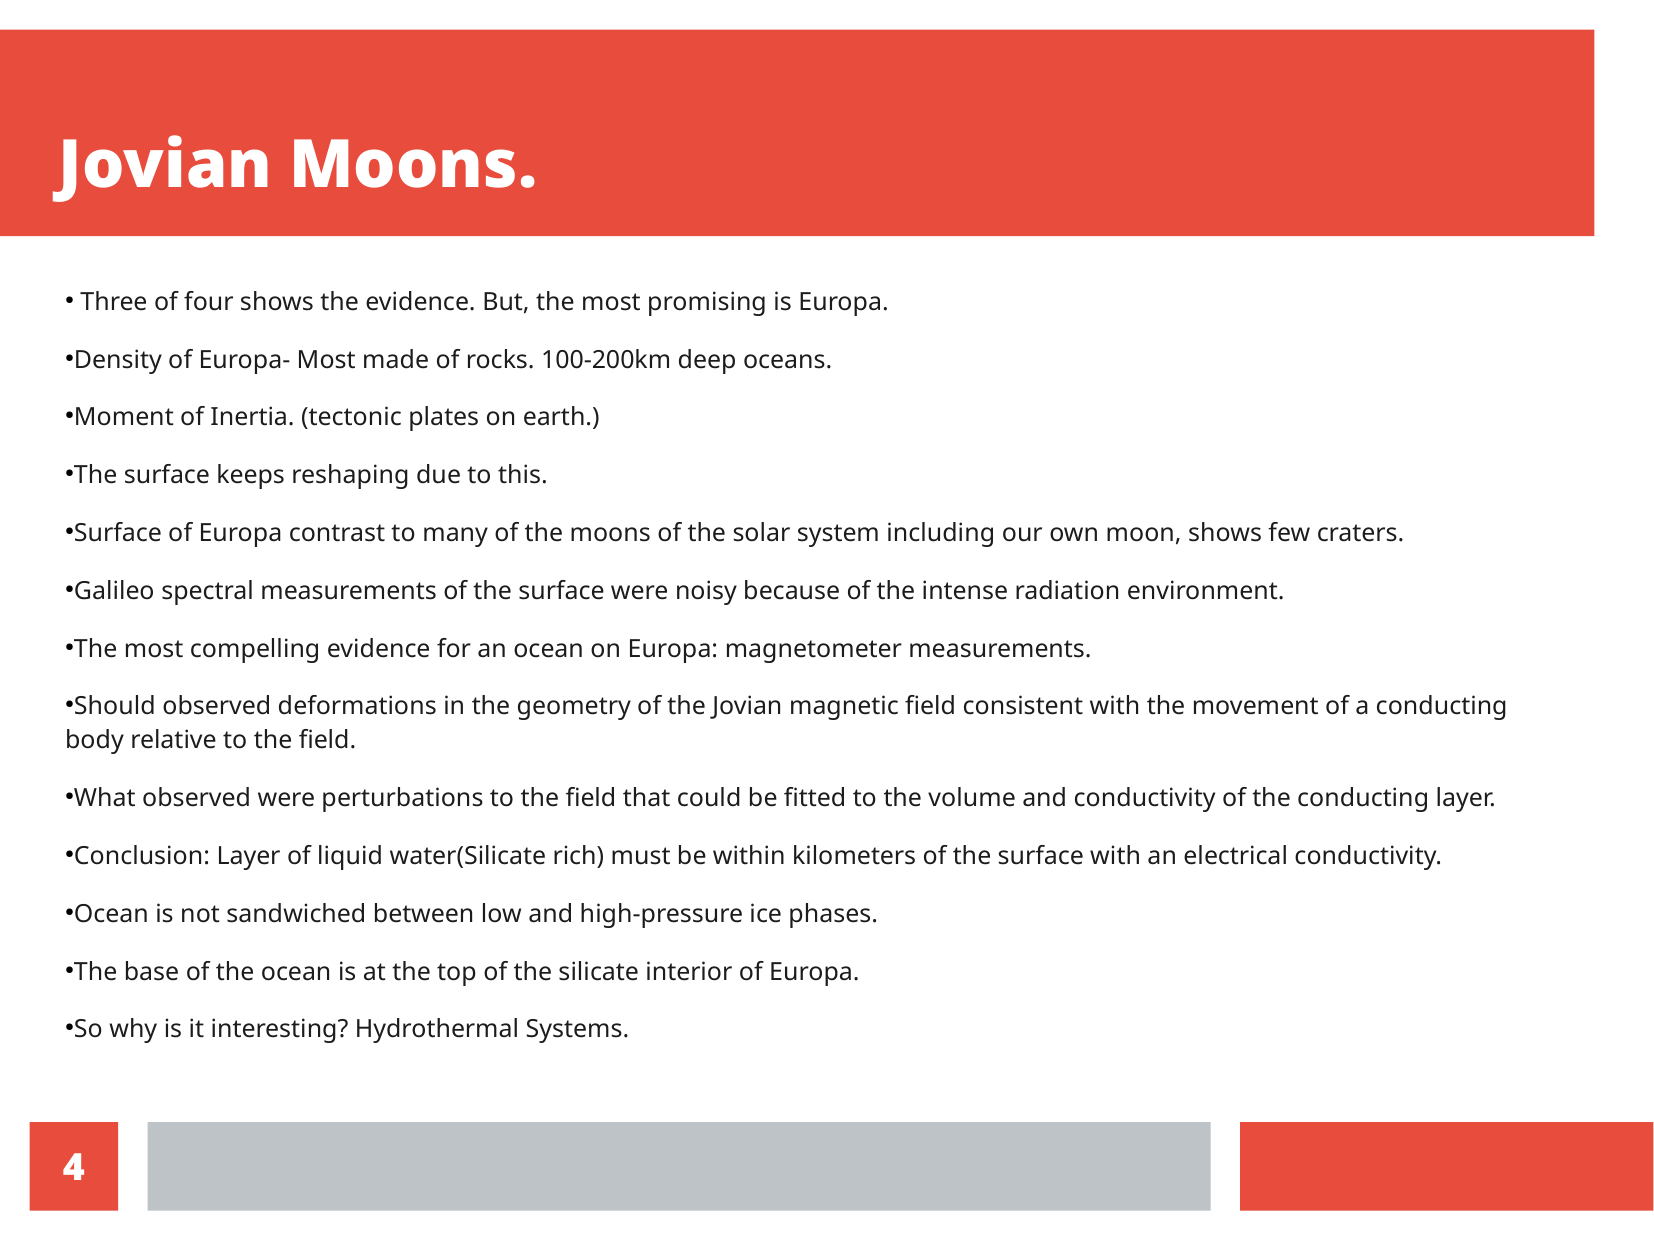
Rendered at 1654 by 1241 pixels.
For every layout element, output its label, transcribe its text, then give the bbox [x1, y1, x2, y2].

title Jovian Moons. [59, 59, 1595, 207]
list Three of four shows the evidence. But, the most promising is Europa. Density of Europa- Most made of rocks. 100-200km deep oceans. Moment of Inertia. (tectonic plates on earth.) The surface keeps reshaping due to this. Surface of Europa contrast to many of the moons of the solar system including our own moon, shows few craters. Galileo spectral measurements of the surface were noisy because of the intense radiation environment. The most compelling evidence for an ocean on Europa: magnetometer measurements. Should observed deformations in the geometry of the Jovian magnetic field consistent with the movement of a conducting body relative to the field. What observed were perturbations to the field that could be fitted to the volume and conductivity of the conducting layer. Conclusion: Layer of liquid water(Silicate rich) must be within kilometers of the surface with an electrical conductivity. Ocean is not sandwiched between low and high-pressure ice phases. The base of the ocean is at the top of the silicate interior of Europa. So why is it interesting? Hydrothermal Systems. [64, 283, 1571, 1087]
